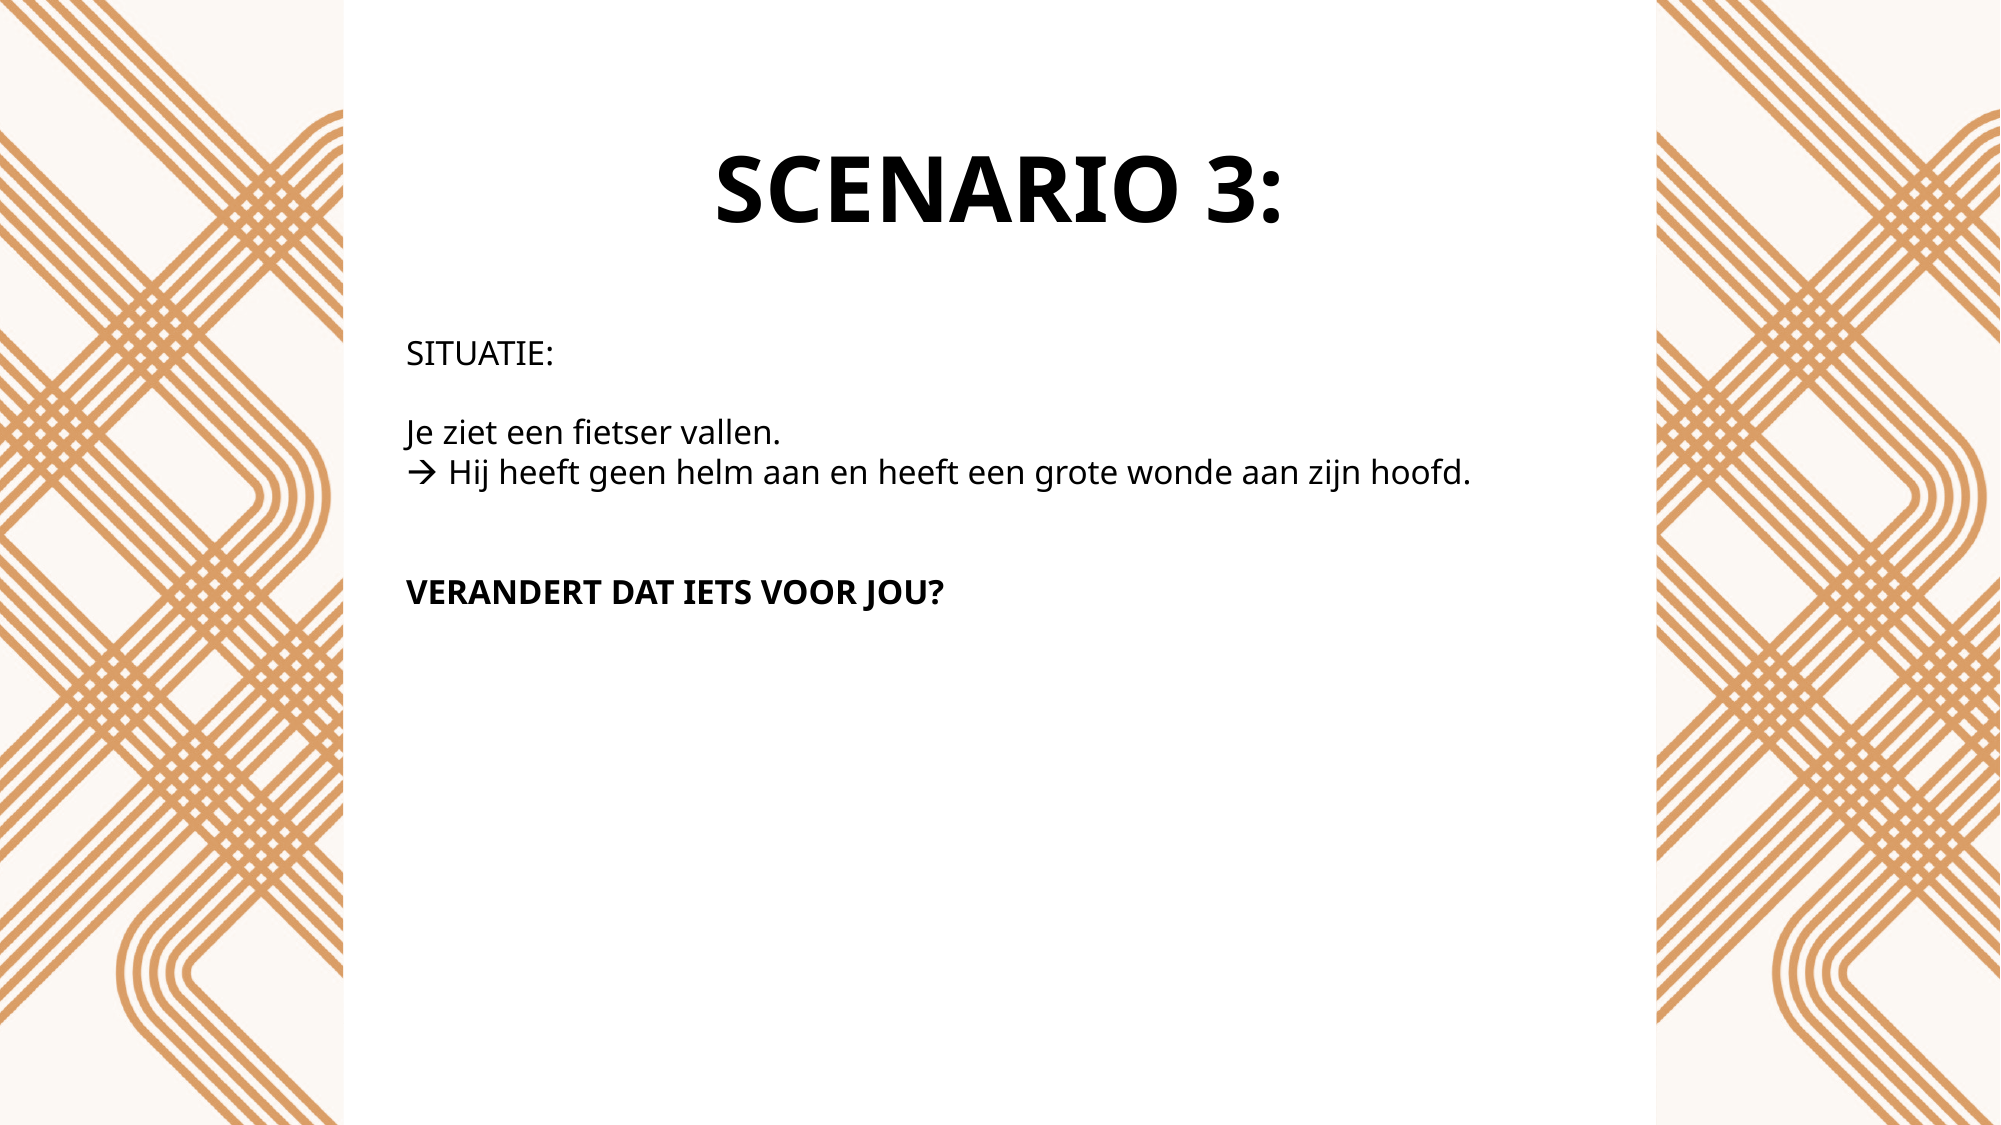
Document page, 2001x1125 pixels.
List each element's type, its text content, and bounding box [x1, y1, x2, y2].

picture [0, 0, 344, 1125]
title SCENARIO 3: [591, 50, 1409, 251]
text_box SITUATIE: Je ziet een fietser vallen.  Hij heeft geen helm aan en heeft een grote wonde aan zijn hoofd. VERANDERT DAT IETS VOOR JOU? [391, 324, 1612, 623]
picture [1656, 0, 2000, 1125]
